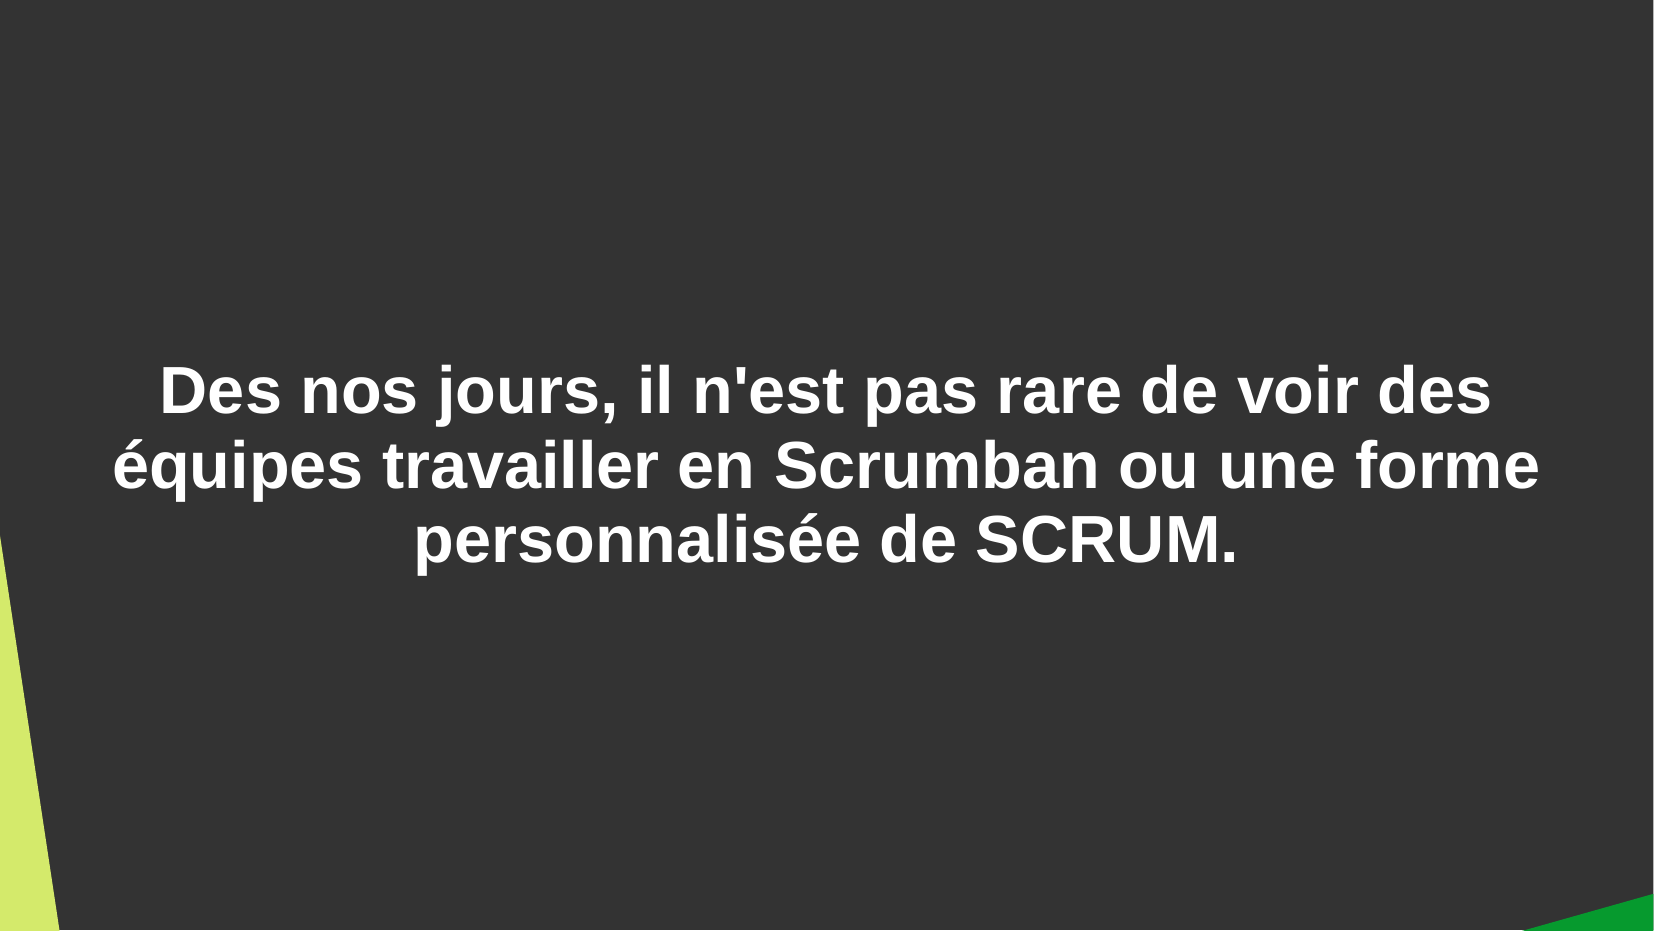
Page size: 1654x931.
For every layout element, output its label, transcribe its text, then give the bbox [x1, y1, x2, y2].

title Des nos jours, il n'est pas rare de voir des équipes travailler en Scrumban ou une forme personnalisée de SCRUM. [31, 352, 1622, 578]
text_box [0, 535, 60, 931]
text_box [1521, 893, 1654, 931]
